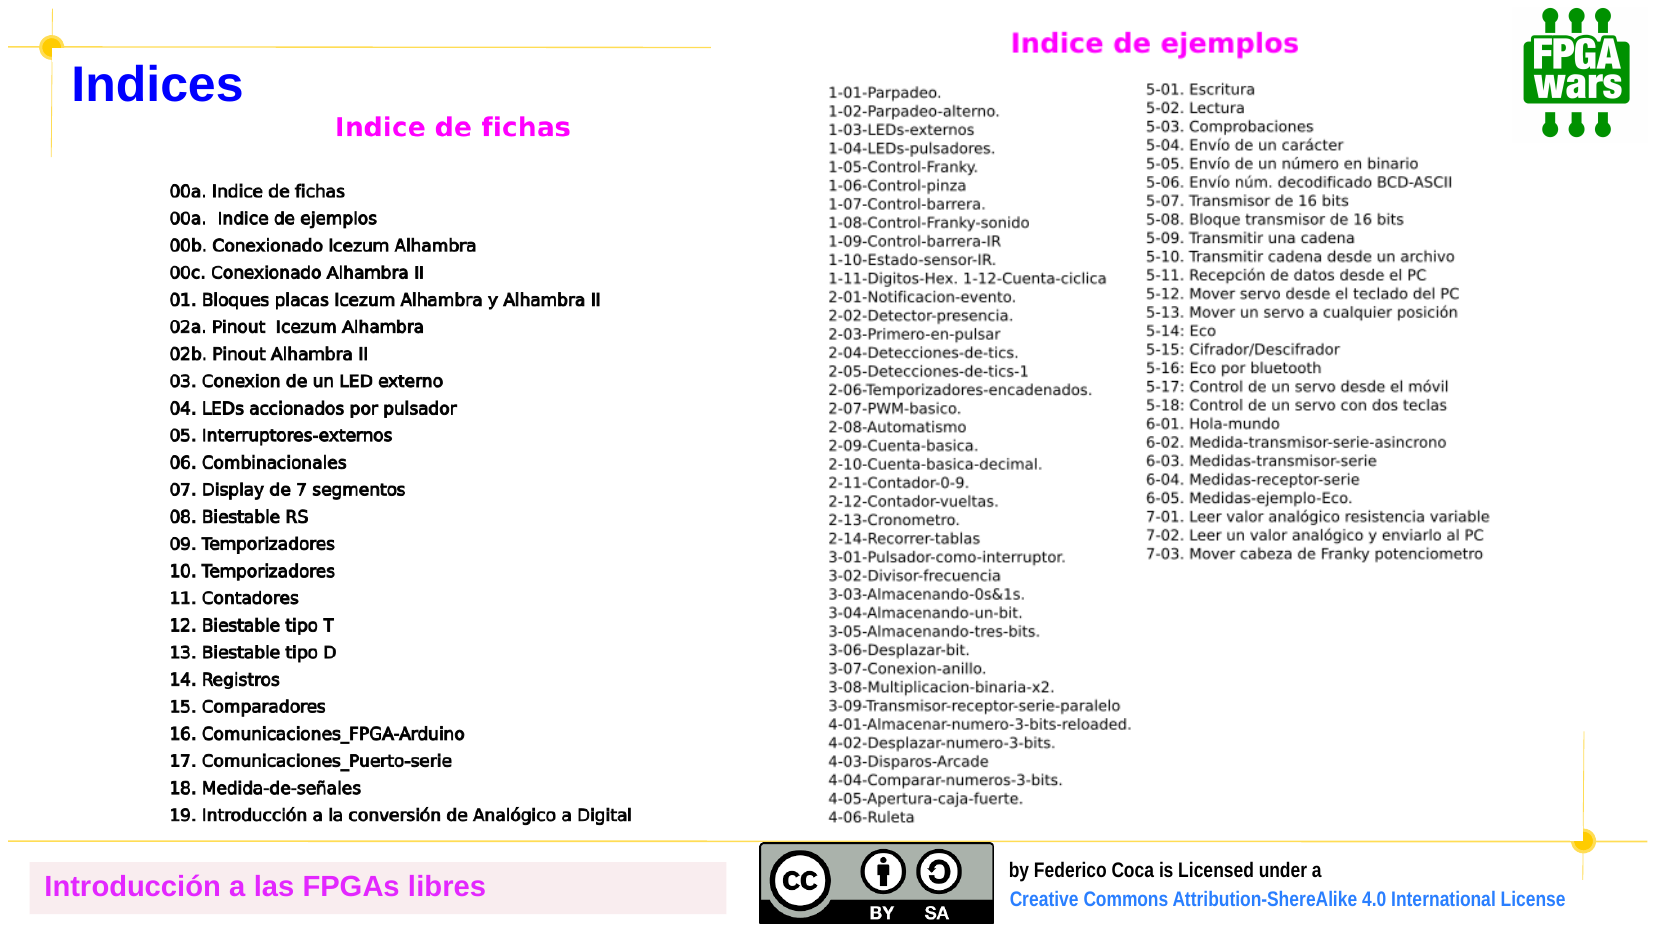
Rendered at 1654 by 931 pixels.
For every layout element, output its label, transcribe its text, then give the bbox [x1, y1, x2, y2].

text_box Introducción a las FPGAs libres [29, 862, 727, 915]
picture [823, 27, 1495, 829]
text_box Indices [56, 48, 382, 120]
picture [165, 112, 635, 827]
picture [1512, 7, 1648, 143]
